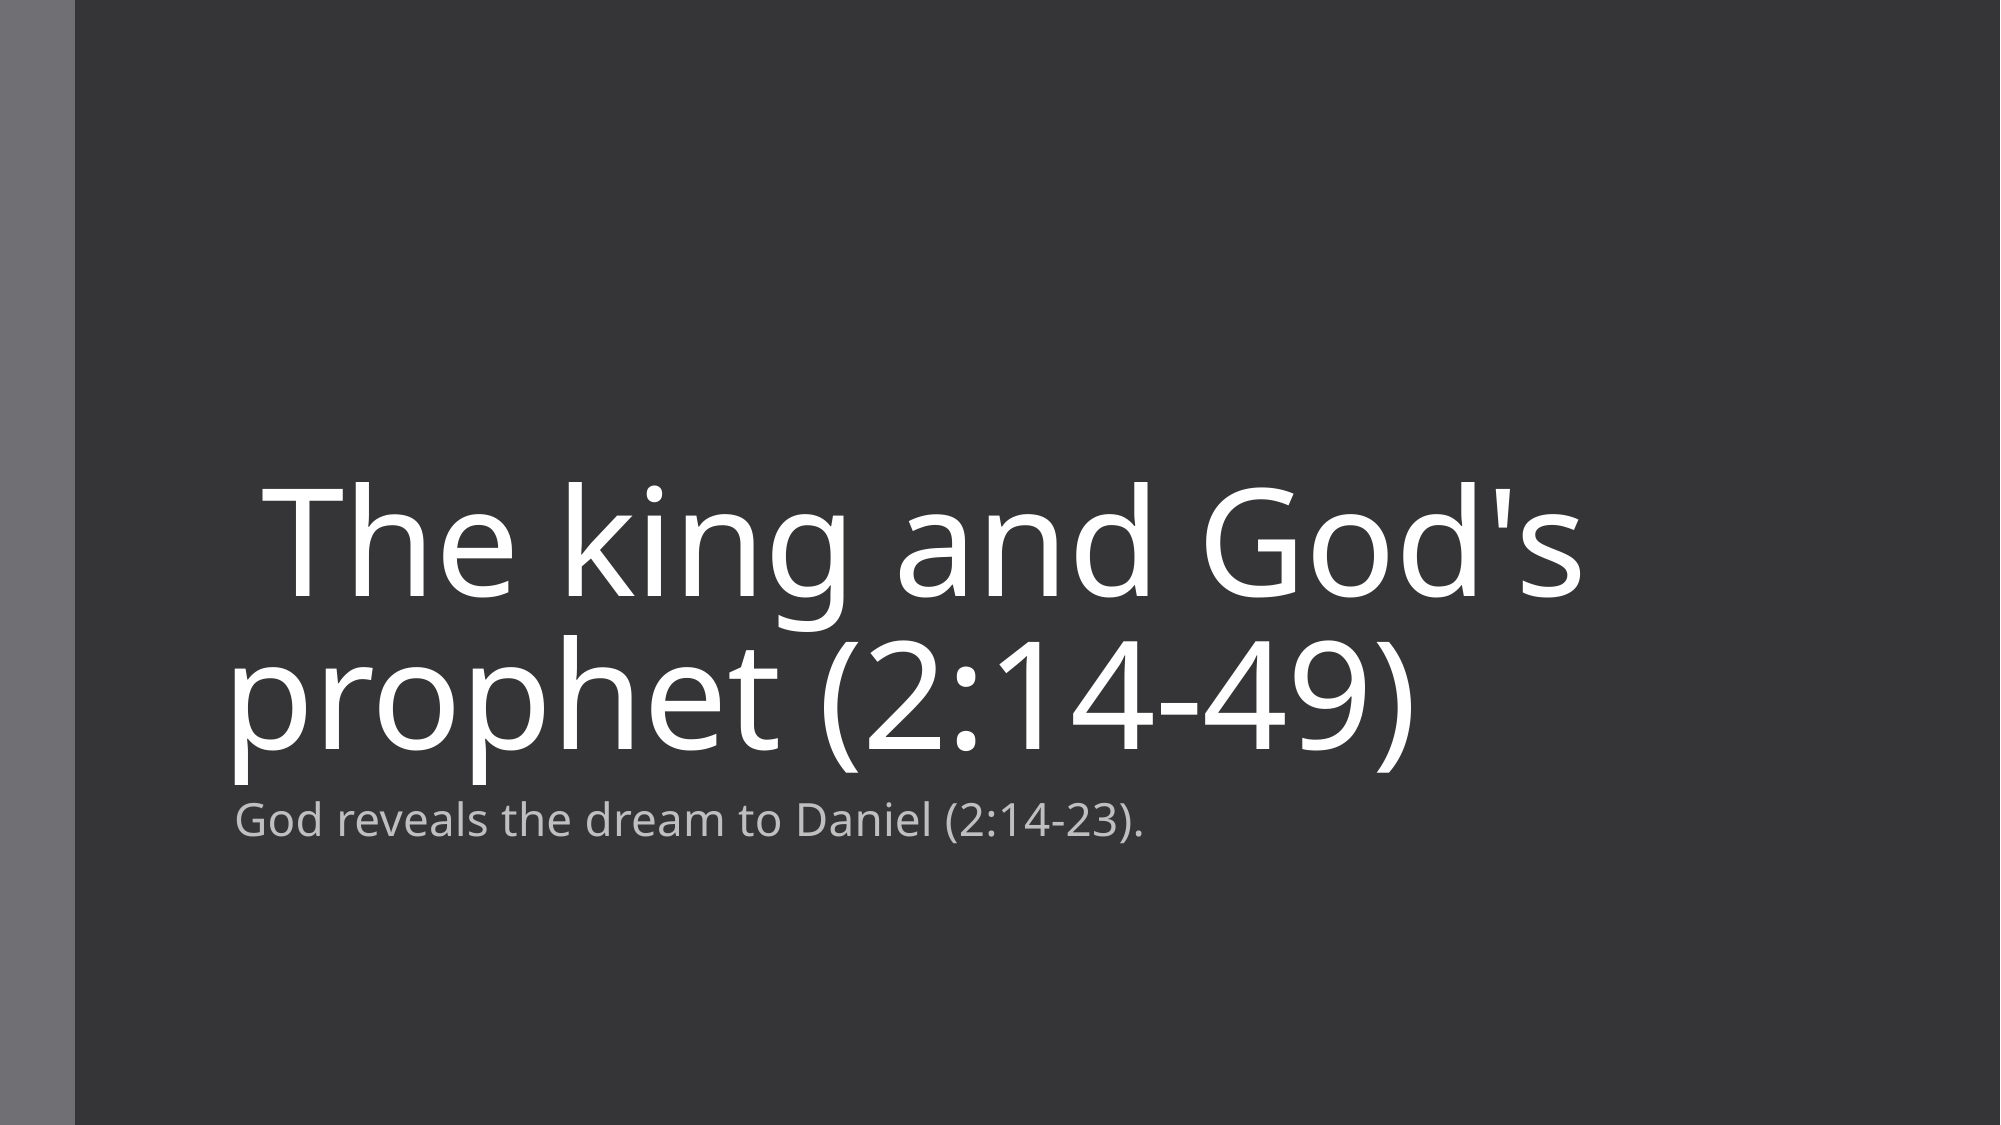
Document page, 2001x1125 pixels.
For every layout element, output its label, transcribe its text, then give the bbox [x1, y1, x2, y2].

title The king and God's prophet (2:14-49) [206, 124, 1752, 787]
subtitle God reveals the dream to Daniel (2:14-23). [206, 787, 1752, 1066]
